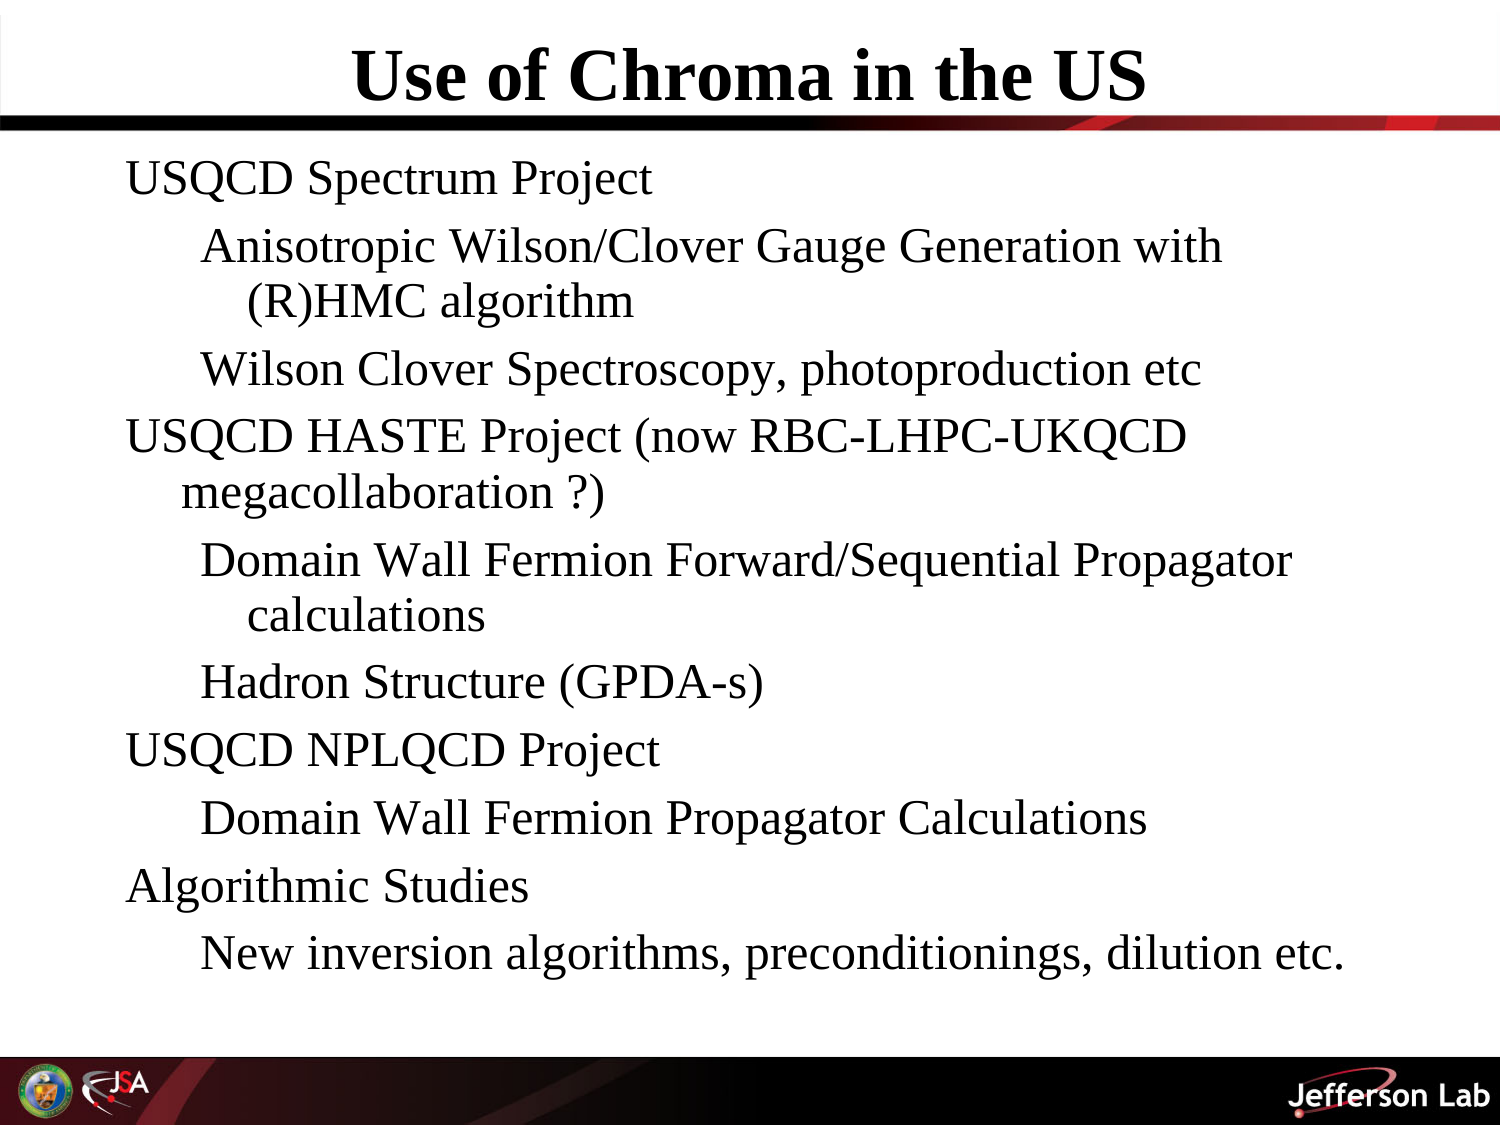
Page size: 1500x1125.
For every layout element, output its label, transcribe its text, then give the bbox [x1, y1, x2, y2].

list USQCD Spectrum Project Anisotropic Wilson/Clover Gauge Generation with (R)HMC algorithm Wilson Clover Spectroscopy, photoproduction etc USQCD HASTE Project (now RBC-LHPC-UKQCD megacollaboration ?) Domain Wall Fermion Forward/Sequential Propagator calculations Hadron Structure (GPDA-s) USQCD NPLQCD Project Domain Wall Fermion Propagator Calculations Algorithmic Studies New inversion algorithms, preconditionings, dilution etc. [125, 149, 1401, 1011]
picture [0, 0, 1500, 1125]
title Use of Chroma in the US [112, 0, 1388, 151]
text_box [599, 734, 605, 805]
